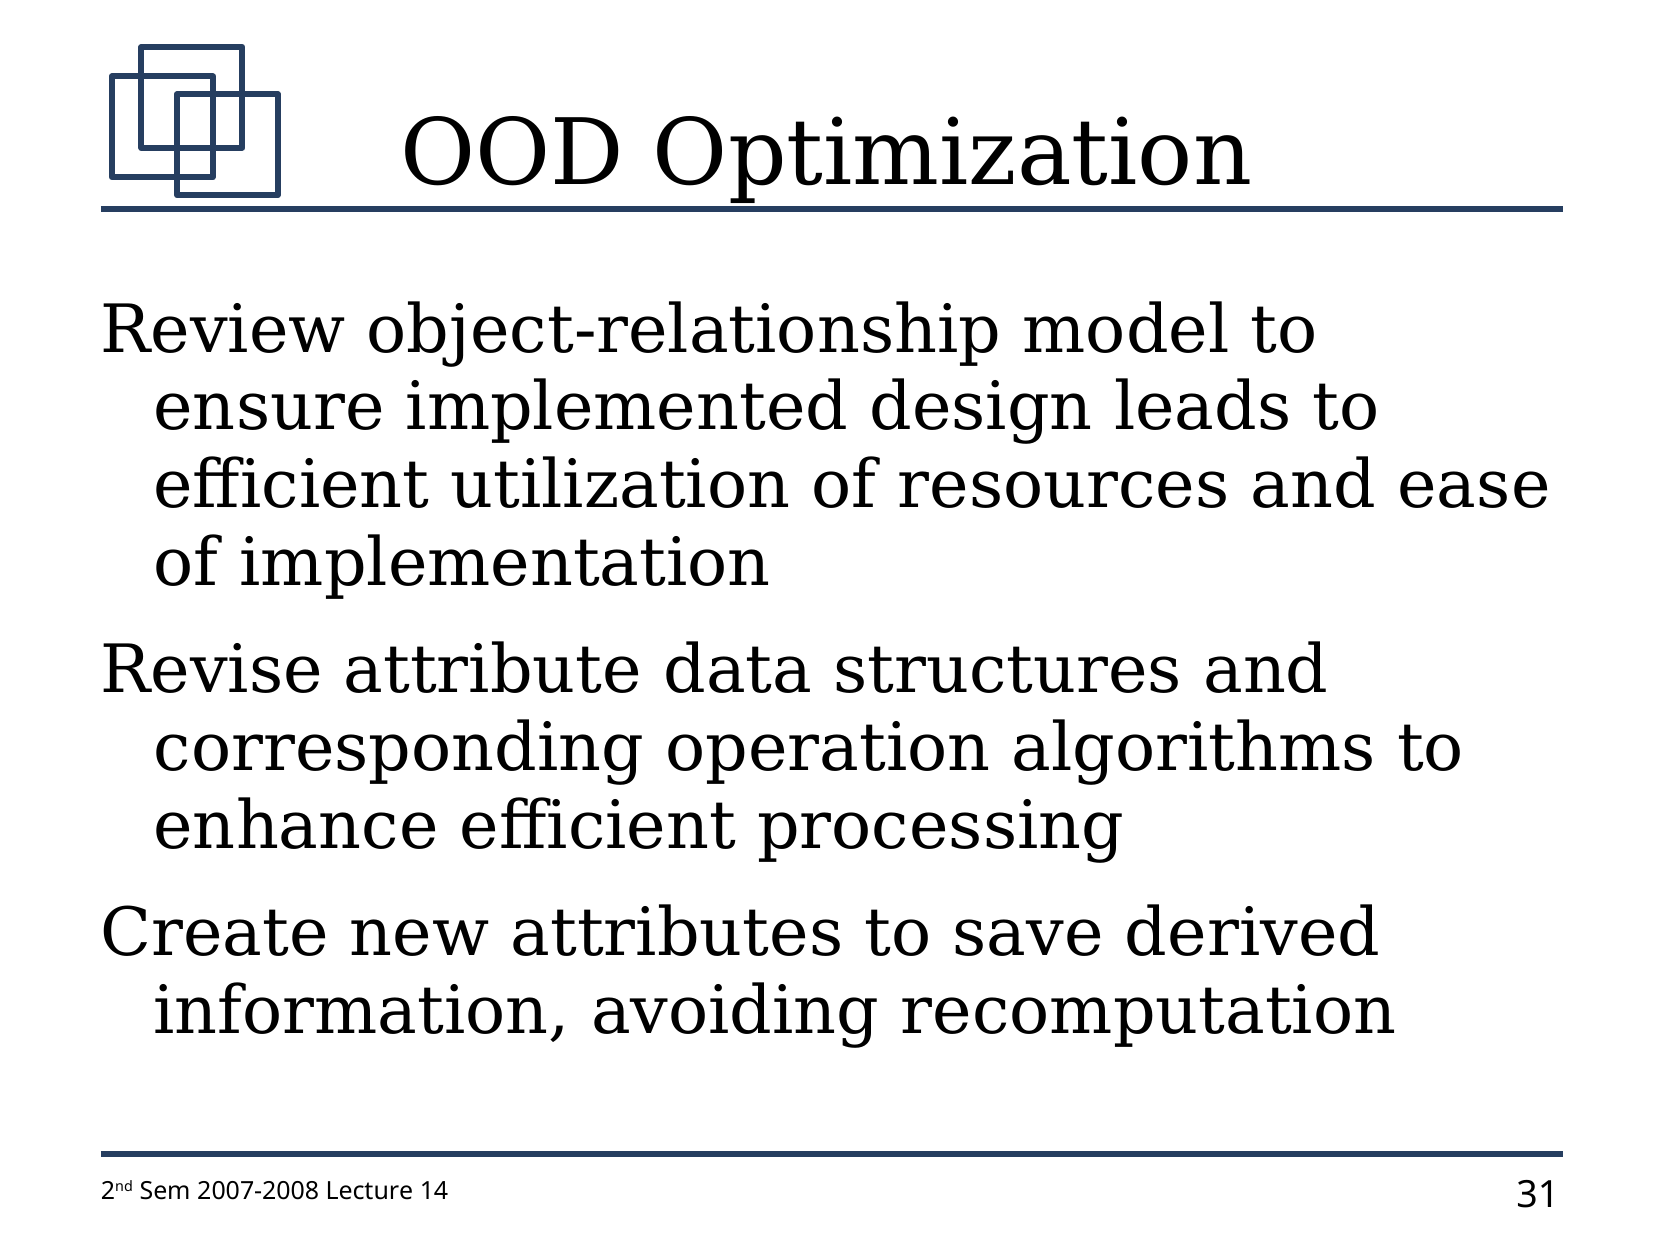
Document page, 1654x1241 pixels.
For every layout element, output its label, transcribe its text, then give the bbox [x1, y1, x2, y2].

title OOD Optimization [82, 49, 1571, 257]
list Review object-relationship model to ensure implemented design leads to efficient utilization of resources and ease of implementation Revise attribute data structures and corresponding operation algorithms to enhance efficient processing Create new attributes to save derived information, avoiding recomputation [82, 290, 1571, 1109]
